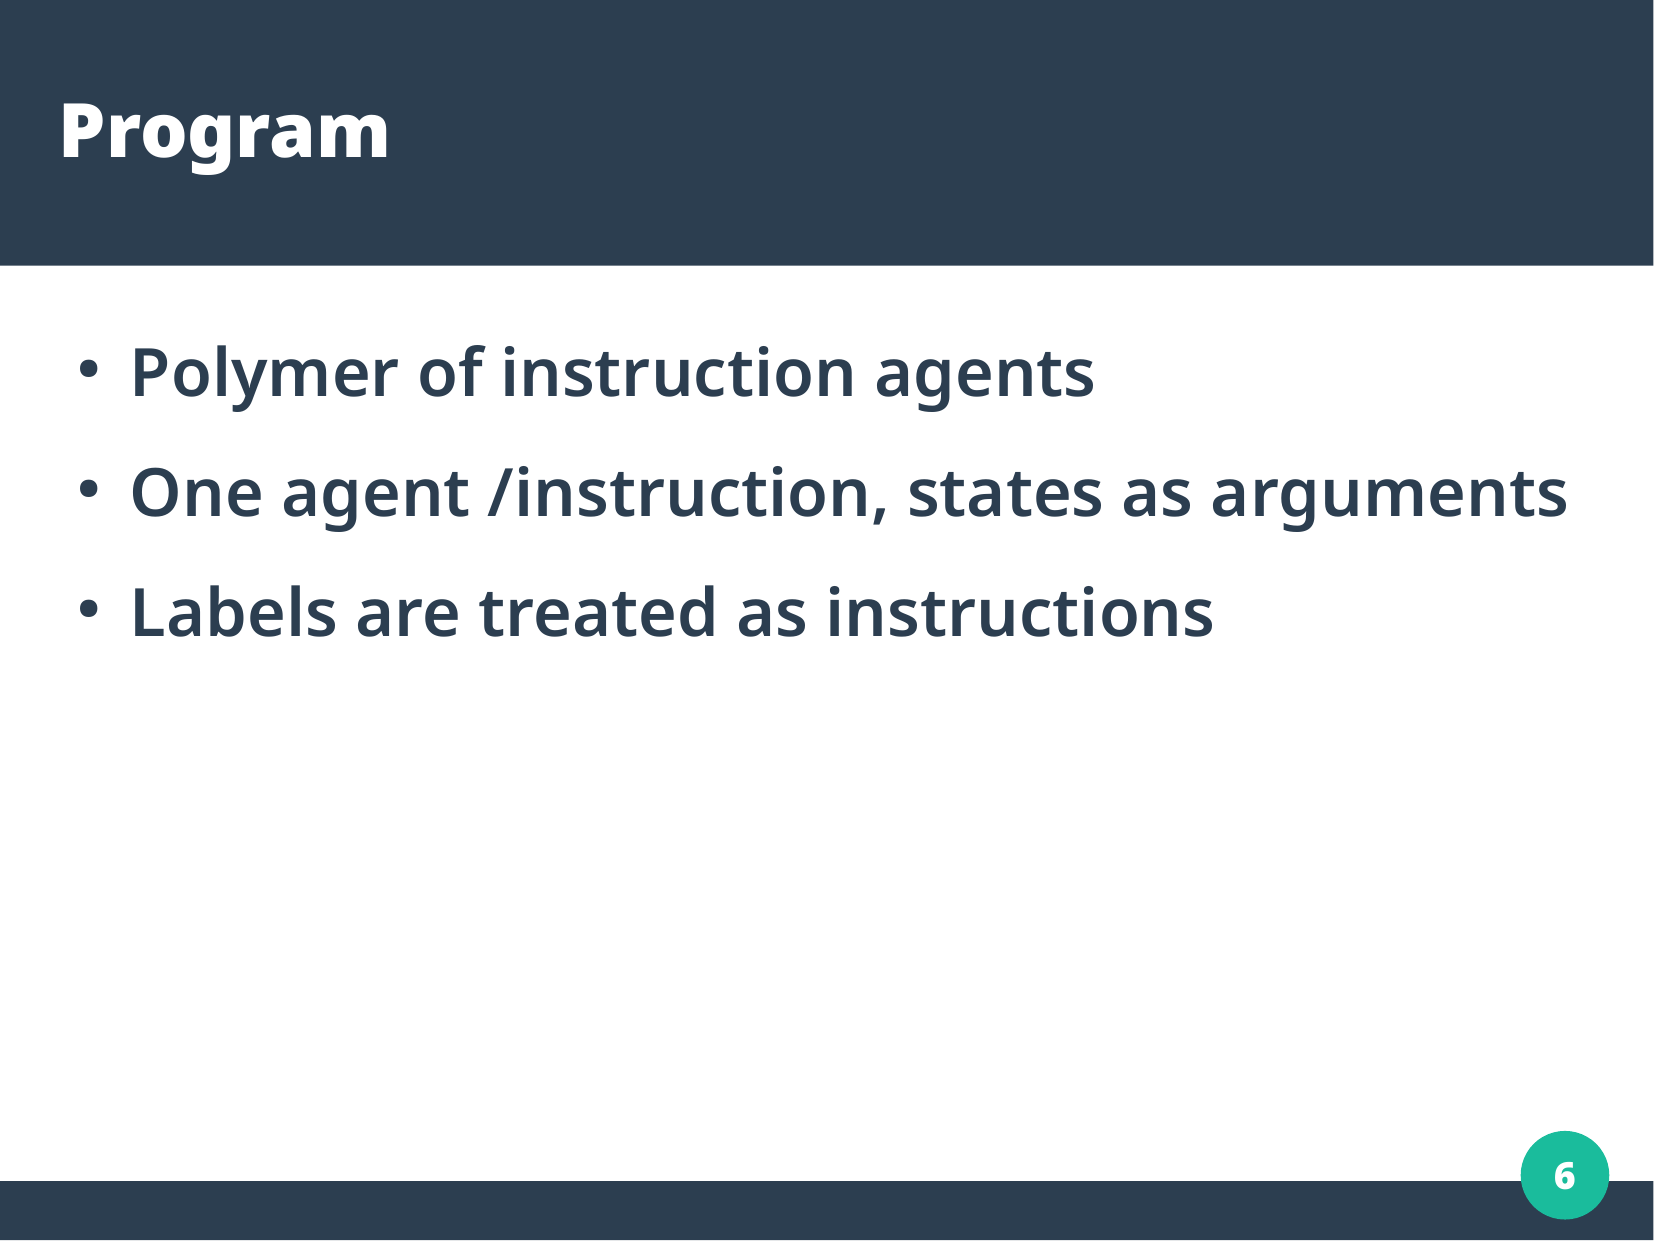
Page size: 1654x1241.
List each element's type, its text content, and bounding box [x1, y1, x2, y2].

title Program [59, 49, 1595, 207]
list Polymer of instruction agents One agent /instruction, states as arguments Labels are treated as instructions [59, 324, 1595, 1152]
